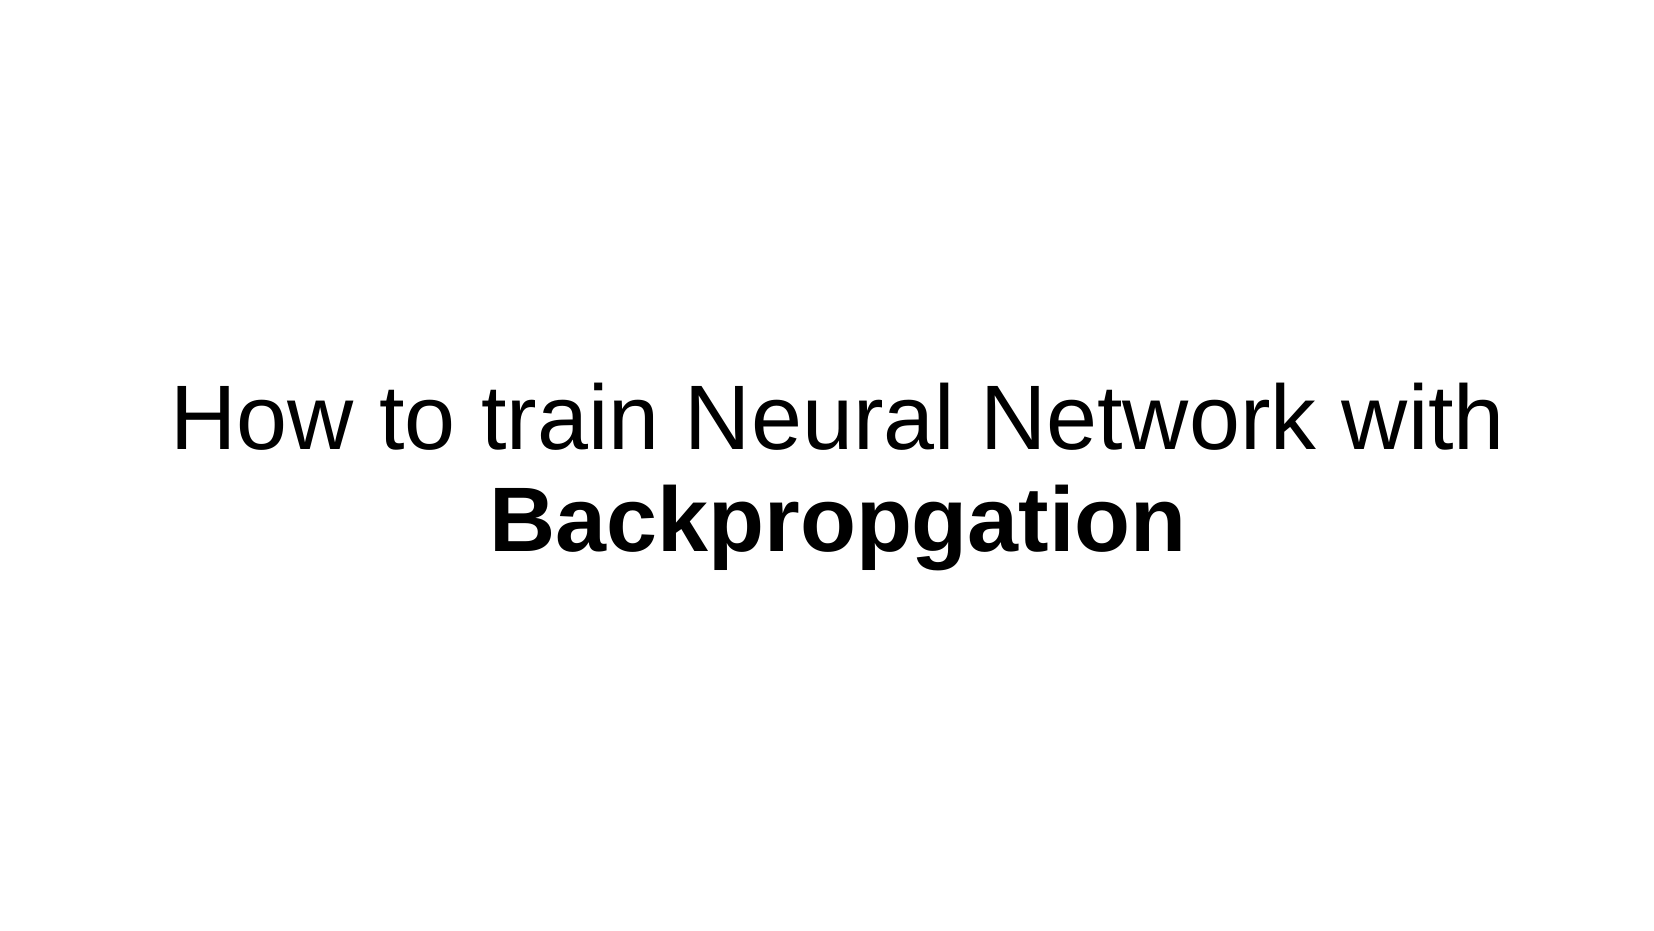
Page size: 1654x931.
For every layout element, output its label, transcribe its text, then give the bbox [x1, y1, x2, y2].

title How to train Neural Network with Backpropgation [94, 366, 1583, 572]
